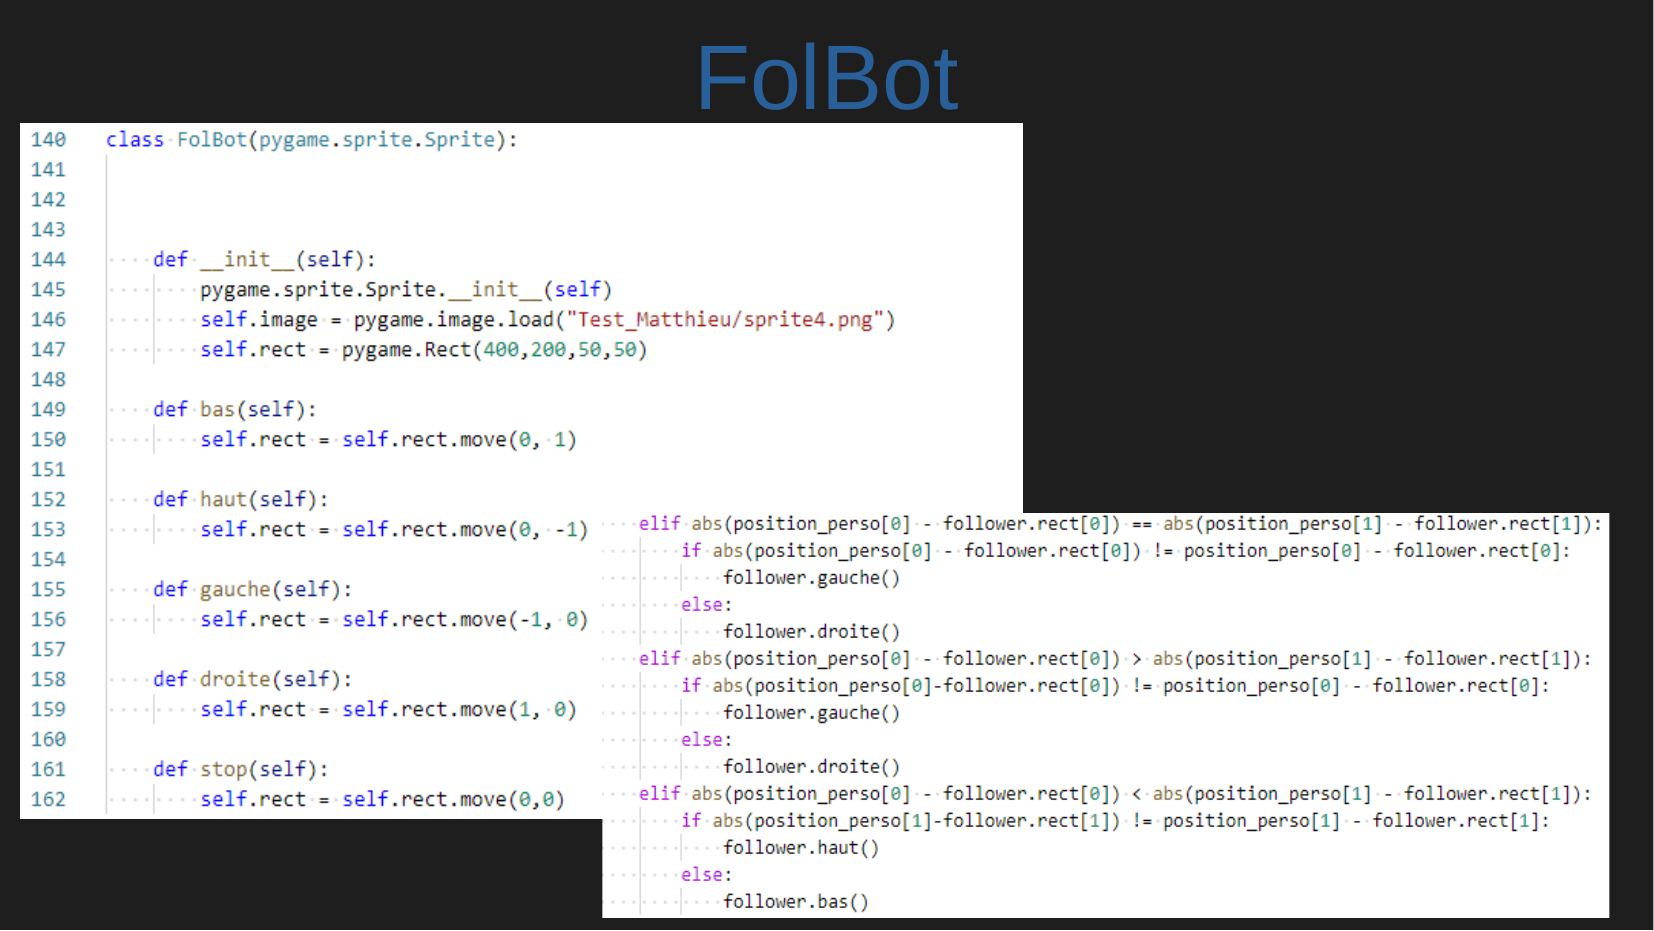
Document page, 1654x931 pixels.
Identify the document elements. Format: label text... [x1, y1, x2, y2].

picture [20, 123, 1610, 918]
title FolBot [82, 0, 1571, 156]
